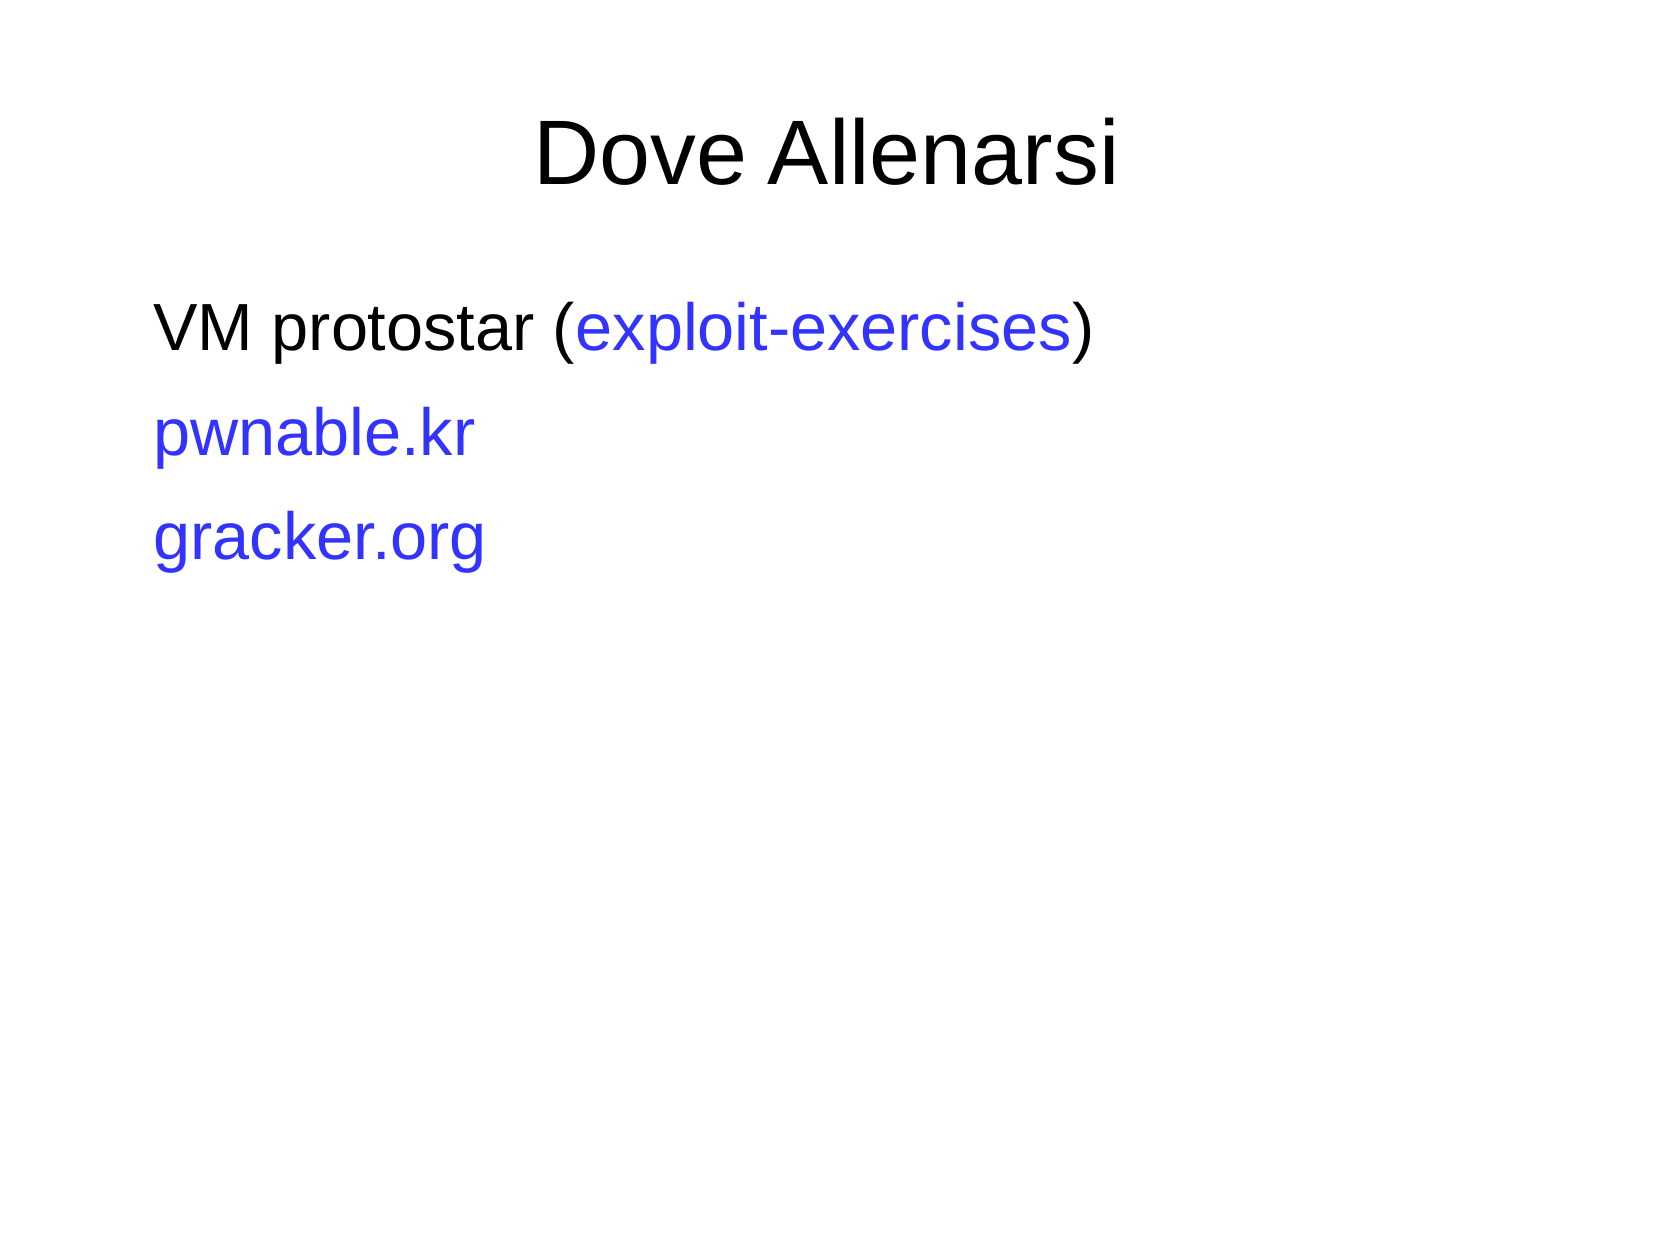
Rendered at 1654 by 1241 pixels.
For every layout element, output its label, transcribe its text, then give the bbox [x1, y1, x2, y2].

title Dove Allenarsi [82, 49, 1571, 257]
list VM protostar (exploit-exercises) pwnable.kr gracker.org [82, 290, 1571, 1010]
